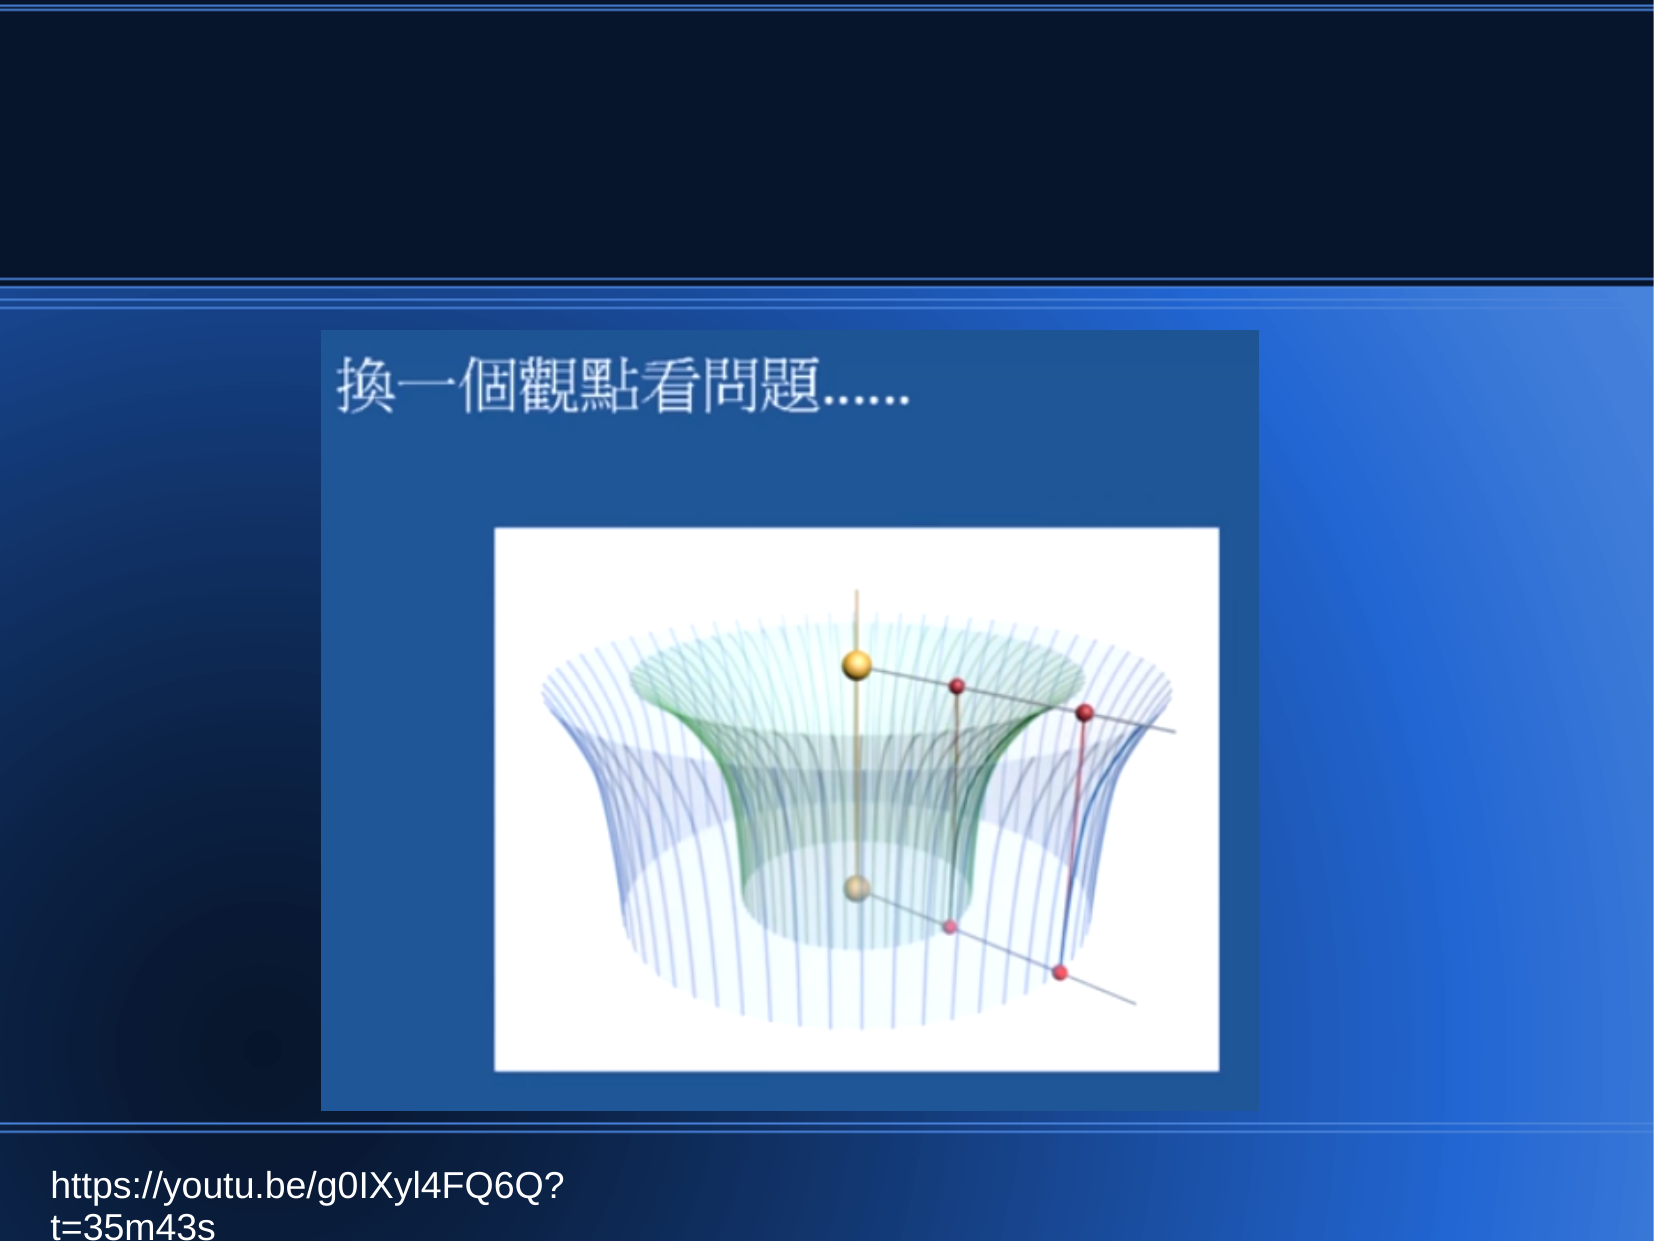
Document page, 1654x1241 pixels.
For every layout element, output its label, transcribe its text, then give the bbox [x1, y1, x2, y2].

text_box https://youtu.be/g0IXyl4FQ6Q?t=35m43s [35, 1157, 745, 1215]
picture [0, 0, 1654, 1241]
